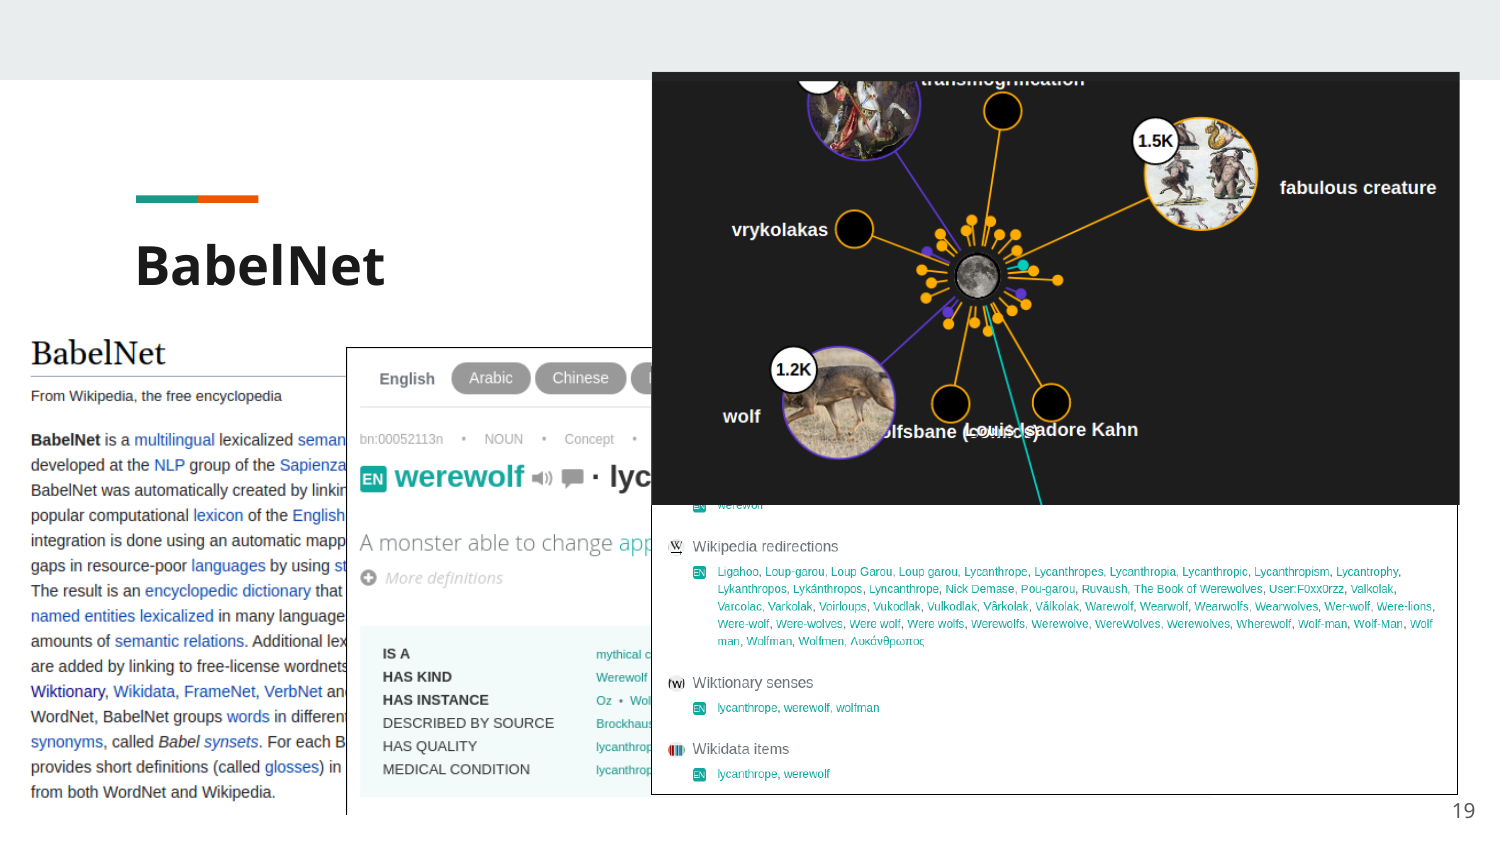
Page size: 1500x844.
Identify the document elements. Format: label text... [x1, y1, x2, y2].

picture [24, 71, 1460, 815]
title BabelNet [119, 216, 651, 305]
slide_number <number> [1400, 779, 1491, 844]
